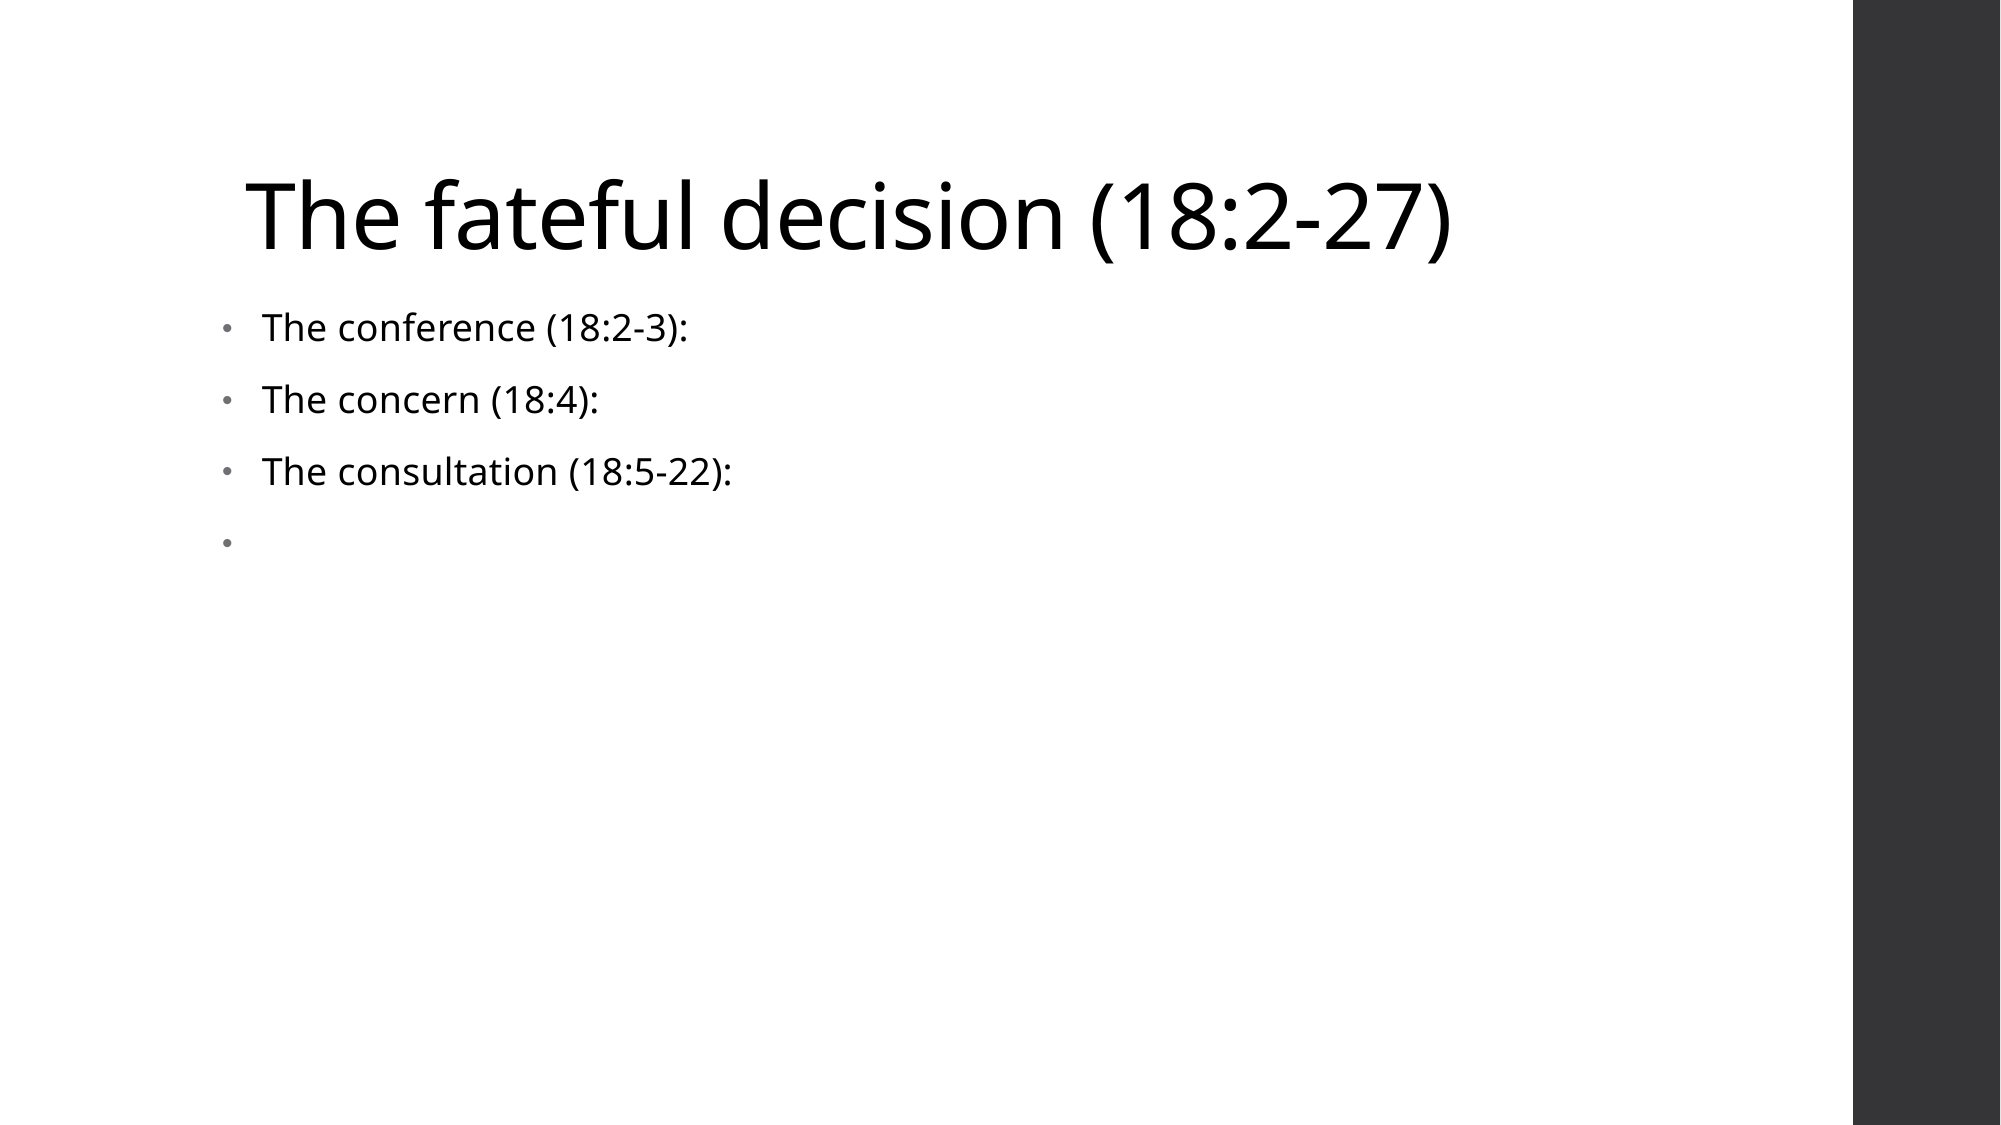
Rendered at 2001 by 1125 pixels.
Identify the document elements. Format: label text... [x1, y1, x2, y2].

list The conference (18:2-3): The concern (18:4): The consultation (18:5-22): [206, 299, 1617, 1014]
title The fateful decision (18:2-27) [206, 60, 1797, 278]
